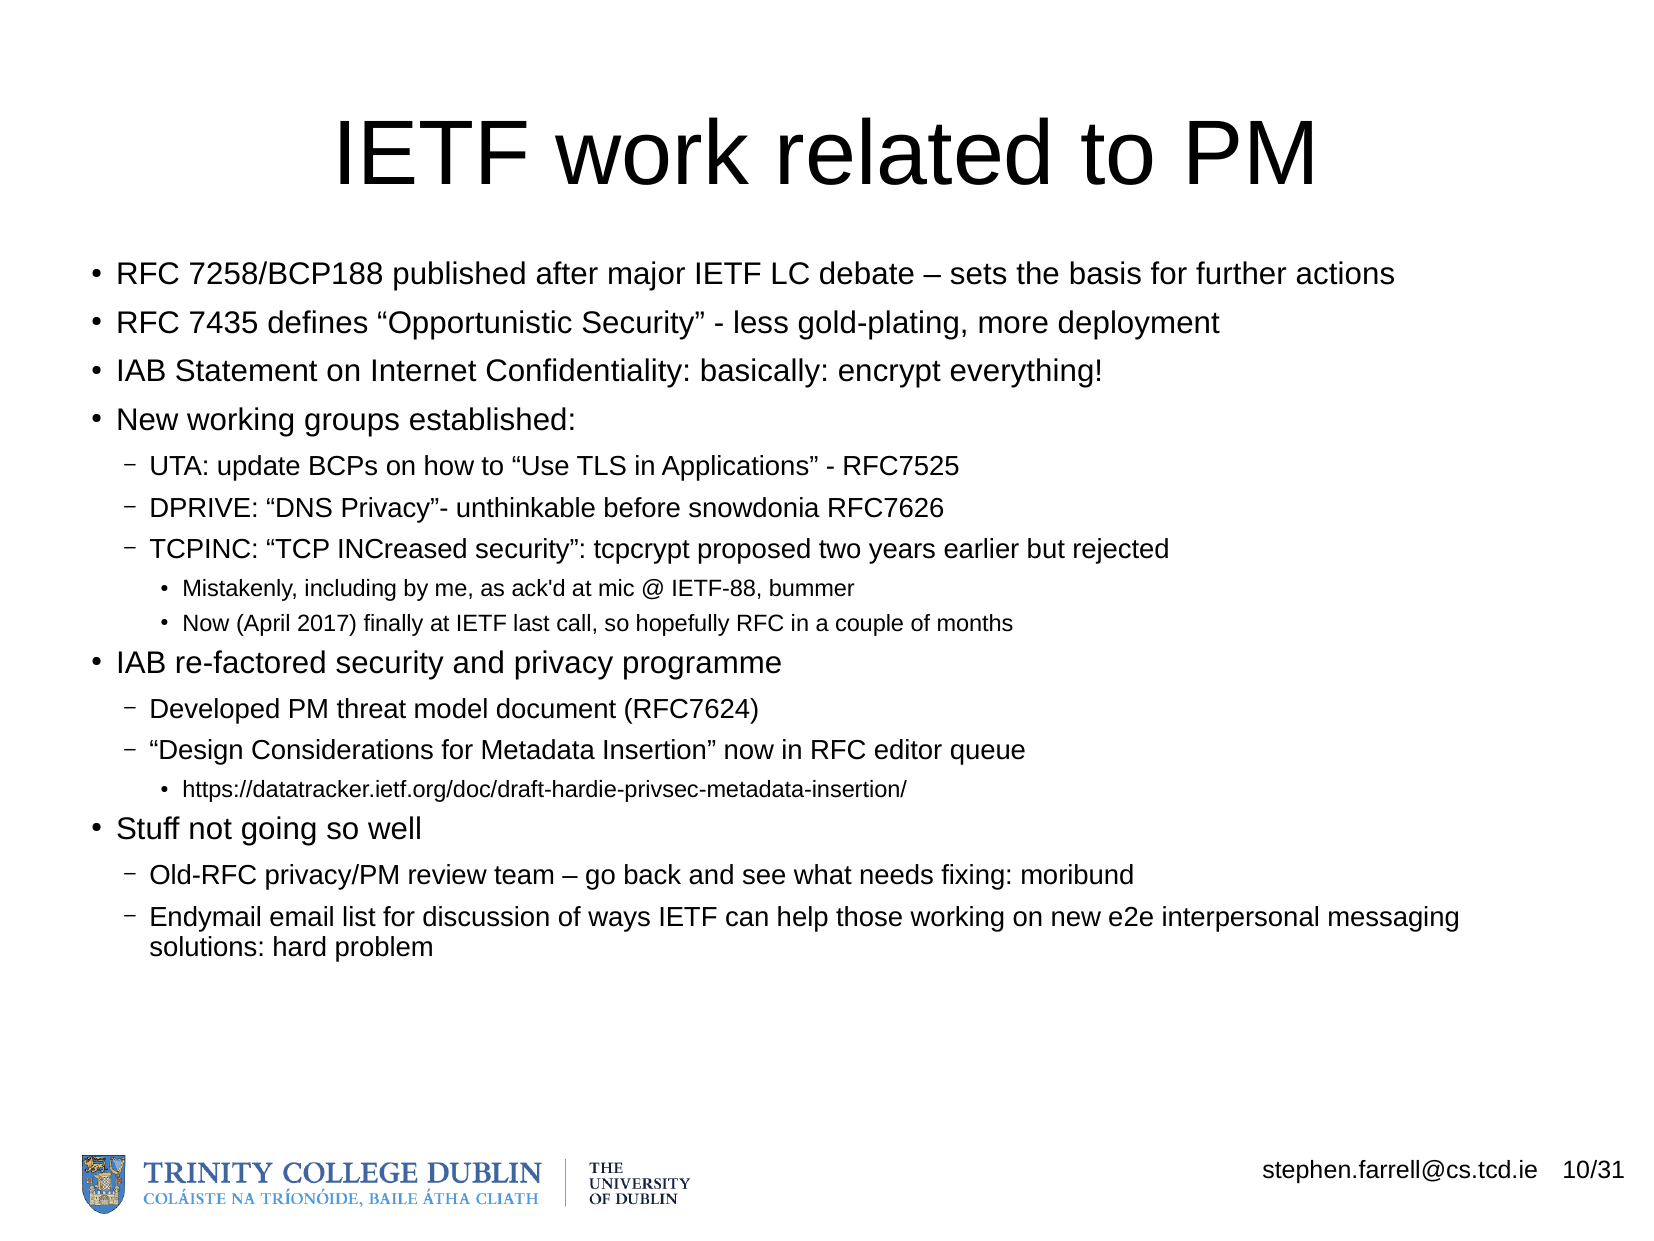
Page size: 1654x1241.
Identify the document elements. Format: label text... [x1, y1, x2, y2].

list RFC 7258/BCP188 published after major IETF LC debate – sets the basis for further actions RFC 7435 defines “Opportunistic Security” - less gold-plating, more deployment IAB Statement on Internet Confidentiality: basically: encrypt everything! New working groups established: UTA: update BCPs on how to “Use TLS in Applications” - RFC7525 DPRIVE: “DNS Privacy”- unthinkable before snowdonia RFC7626 TCPINC: “TCP INCreased security”: tcpcrypt proposed two years earlier but rejected Mistakenly, including by me, as ack'd at mic @ IETF-88, bummer Now (April 2017) finally at IETF last call, so hopefully RFC in a couple of months IAB re-factored security and privacy programme Developed PM threat model document (RFC7624) “Design Considerations for Metadata Insertion” now in RFC editor queue https://datatracker.ietf.org/doc/draft-hardie-privsec-metadata-insertion/ Stuff not going so well Old-RFC privacy/PM review team – go back and see what needs fixing: moribund Endymail email list for discussion of ways IETF can help those working on new e2e interpersonal messaging solutions: hard problem [82, 256, 1571, 976]
picture [82, 1155, 694, 1214]
title IETF work related to PM [82, 49, 1571, 256]
